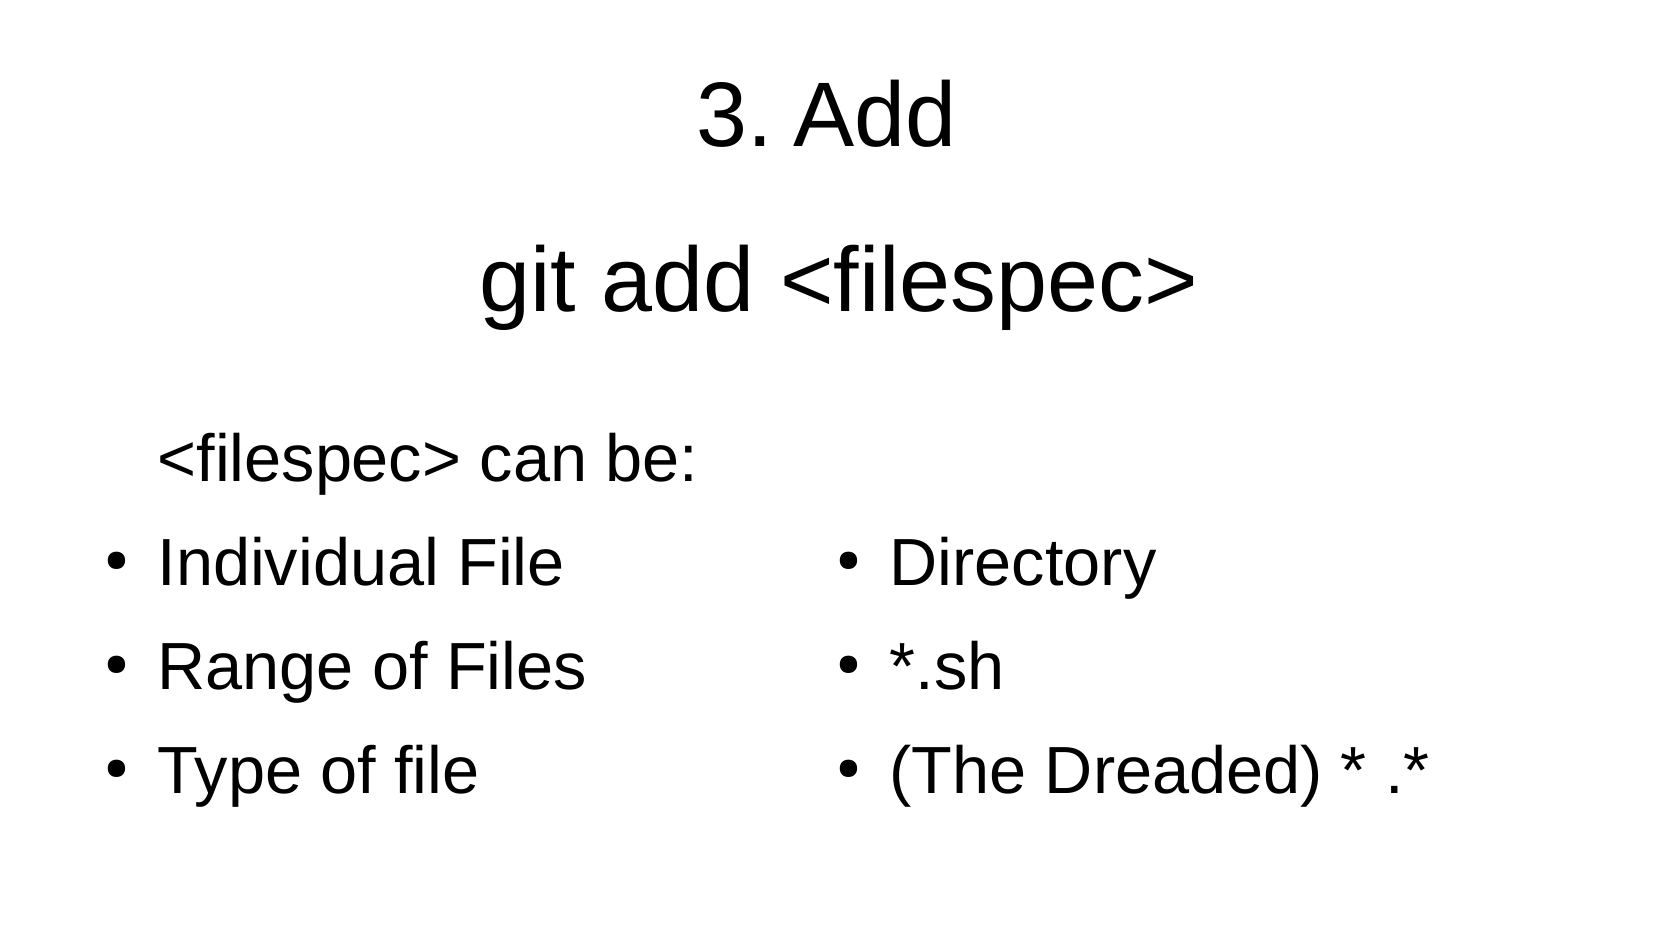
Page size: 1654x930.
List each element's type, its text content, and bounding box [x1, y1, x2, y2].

title git add <filespec> [82, 177, 1571, 383]
title 3. Add [82, 12, 1571, 177]
list Directory *.sh (The Dreaded) * .* [818, 420, 1572, 930]
list <filespec> can be: Individual File Range of Files Type of file [86, 420, 818, 930]
